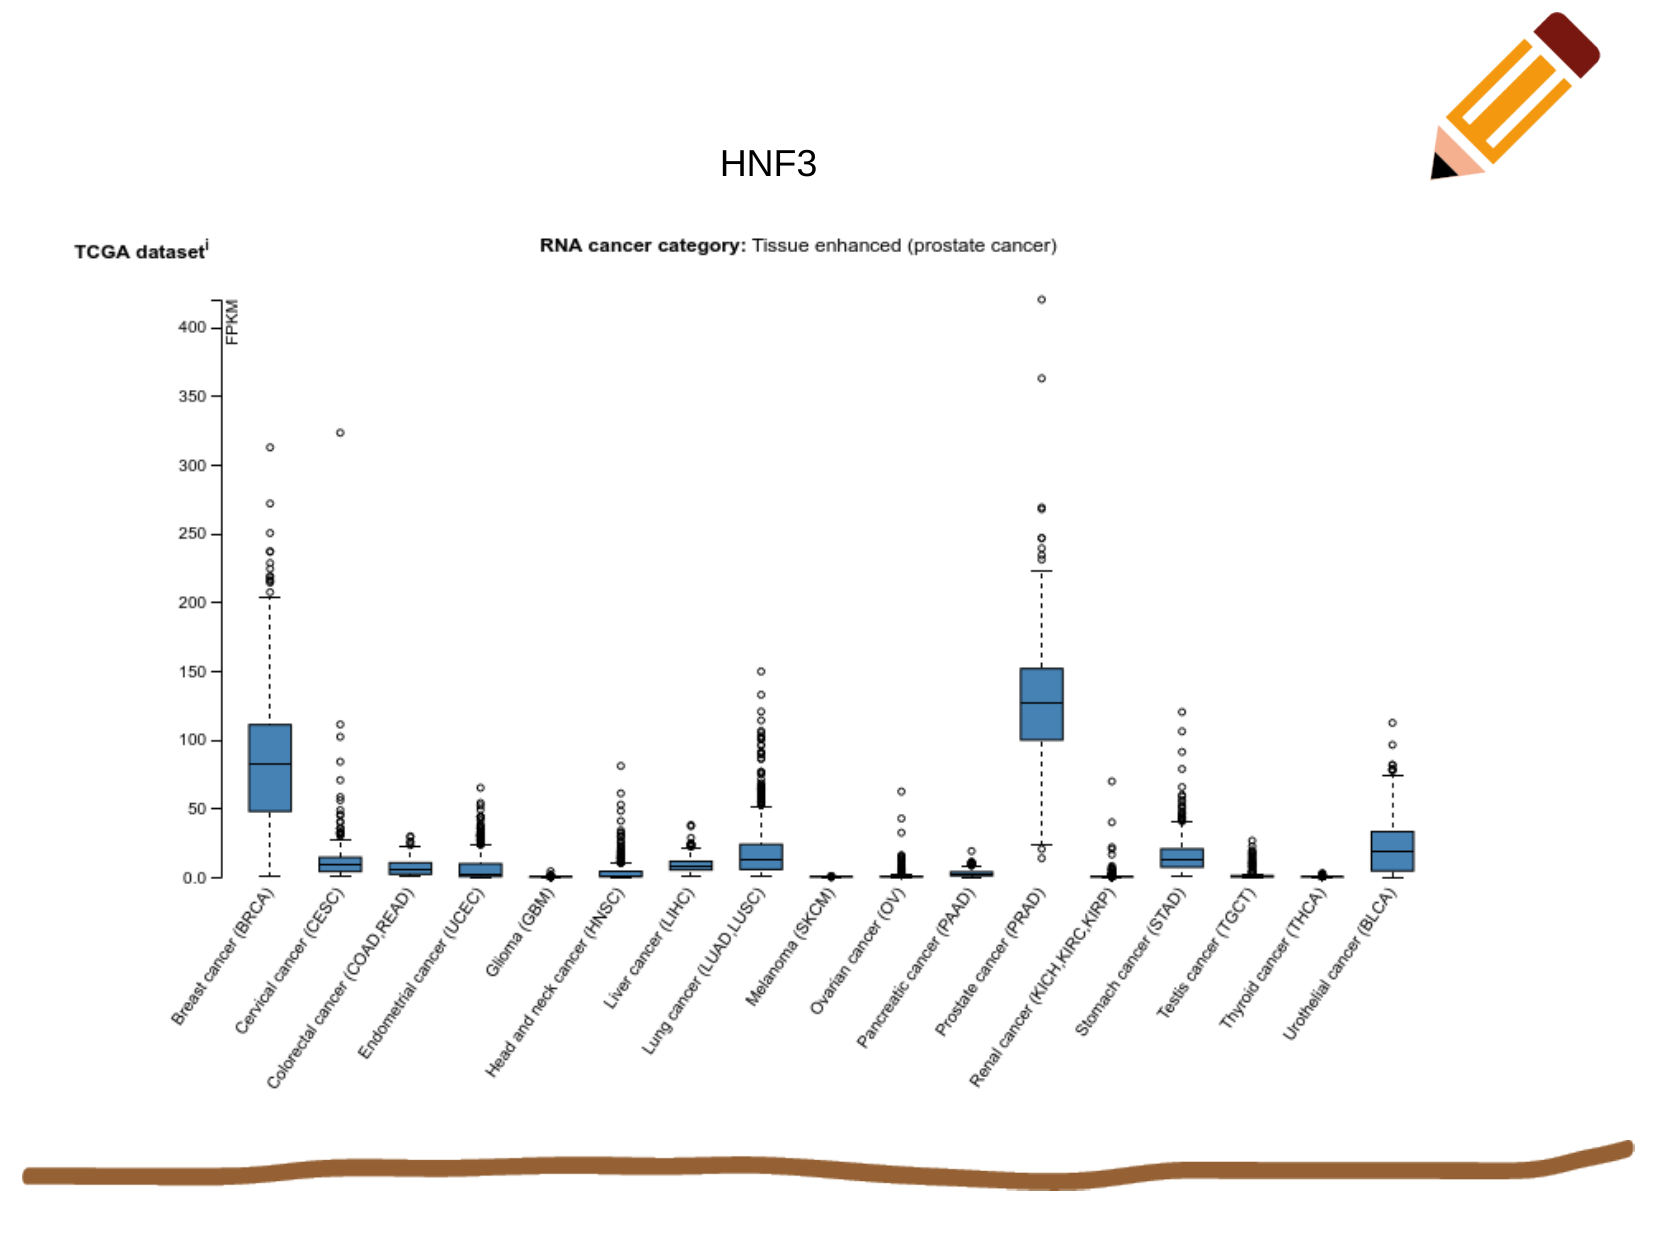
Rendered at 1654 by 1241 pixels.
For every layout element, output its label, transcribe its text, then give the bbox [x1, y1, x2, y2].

picture [1430, 12, 1601, 181]
picture [22, 1140, 1635, 1191]
picture [63, 224, 1531, 1111]
text_box HNF3 [705, 135, 833, 192]
